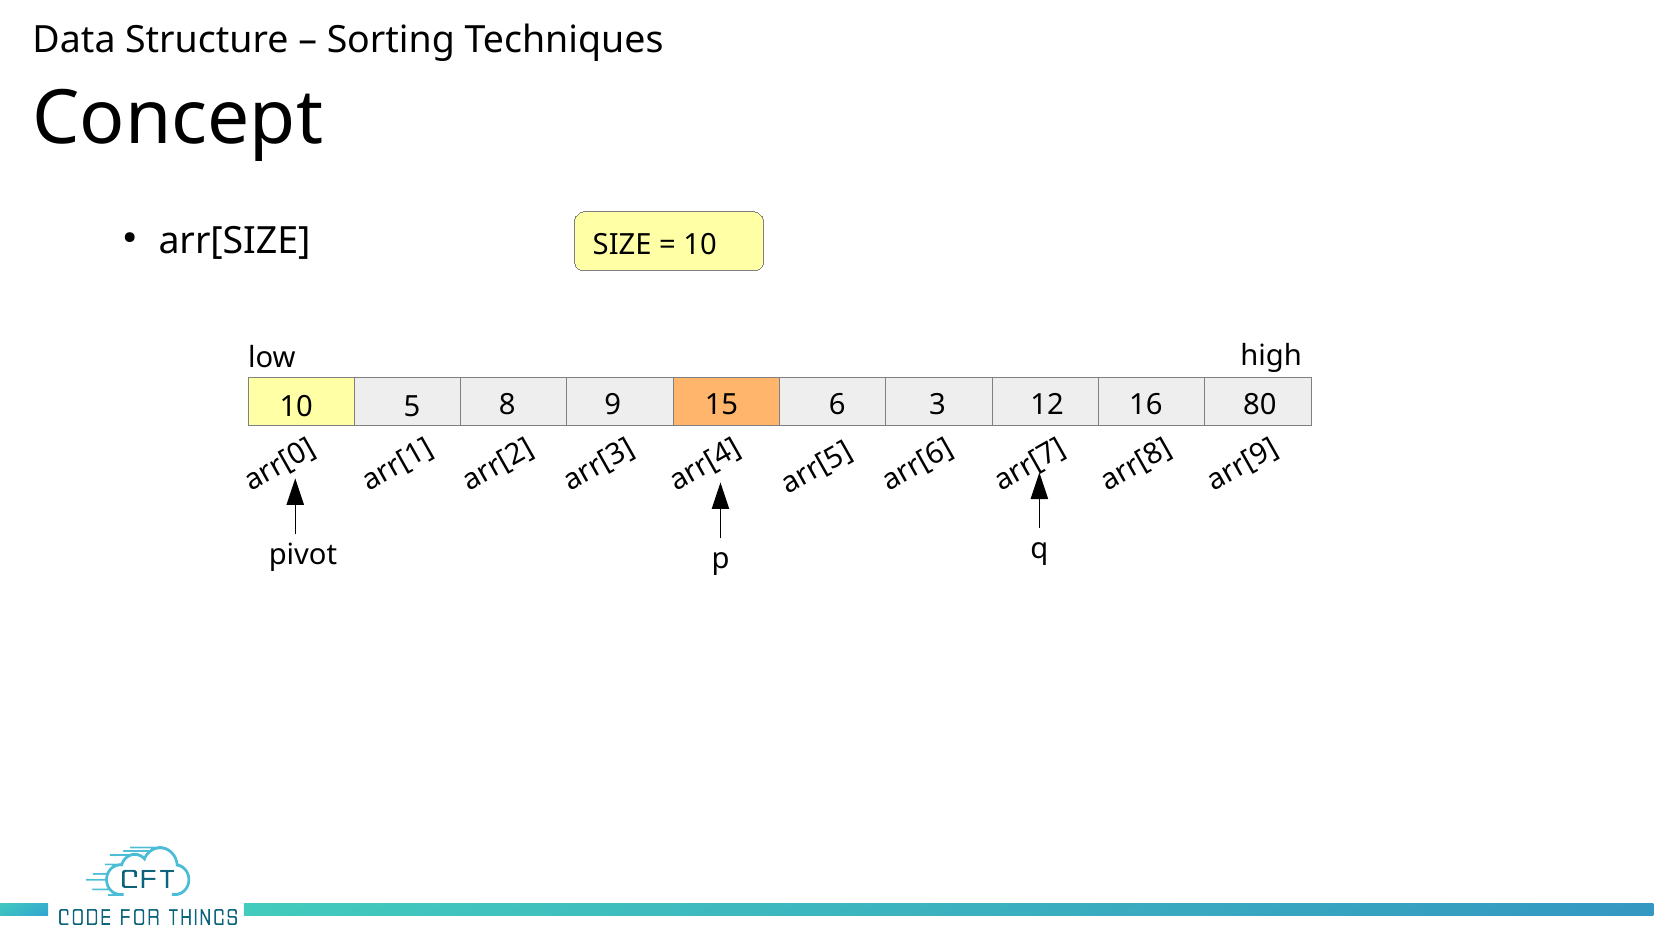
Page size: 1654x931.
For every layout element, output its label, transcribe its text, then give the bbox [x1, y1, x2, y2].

text_box arr[7] [971, 404, 1111, 517]
text_box arr[SIZE] [108, 205, 353, 272]
text_box [332, 377, 388, 426]
text_box [963, 377, 1015, 426]
text_box arr[5] [756, 404, 898, 520]
text_box q [1015, 519, 1064, 569]
text_box arr[3] [537, 413, 680, 517]
text_box 12 [1015, 376, 1083, 426]
text_box arr[0] [218, 426, 360, 517]
text_box 16 [1114, 376, 1182, 426]
text_box [438, 377, 484, 426]
text_box low [233, 328, 337, 378]
picture [59, 846, 237, 925]
text_box arr[2] [437, 404, 574, 517]
text_box 80 [1228, 377, 1296, 426]
text_box SIZE = 10 [577, 215, 758, 265]
text_box arr[9] [1181, 405, 1323, 517]
text_box pivot [253, 525, 358, 575]
text_box [657, 377, 690, 426]
text_box arr[8] [1079, 401, 1213, 517]
title Data Structure – Sorting Techniques Concept [32, 12, 1184, 166]
text_box 8 [484, 376, 551, 426]
text_box 5 [388, 377, 438, 428]
text_box 9 [589, 376, 657, 426]
text_box [1083, 377, 1114, 426]
text_box [574, 211, 764, 271]
text_box [248, 378, 264, 426]
text_box arr[4] [647, 426, 786, 517]
text_box [863, 377, 914, 426]
text_box [762, 377, 814, 426]
text_box 10 [264, 378, 332, 428]
text_box 15 [690, 376, 762, 426]
text_box 3 [914, 376, 963, 426]
text_box [1296, 377, 1312, 426]
text_box 6 [814, 376, 863, 426]
text_box p [696, 529, 745, 579]
text_box arr[1] [336, 401, 473, 517]
text_box high [1225, 327, 1329, 377]
text_box [1182, 377, 1228, 426]
text_box [551, 377, 589, 426]
text_box arr[6] [863, 401, 999, 517]
